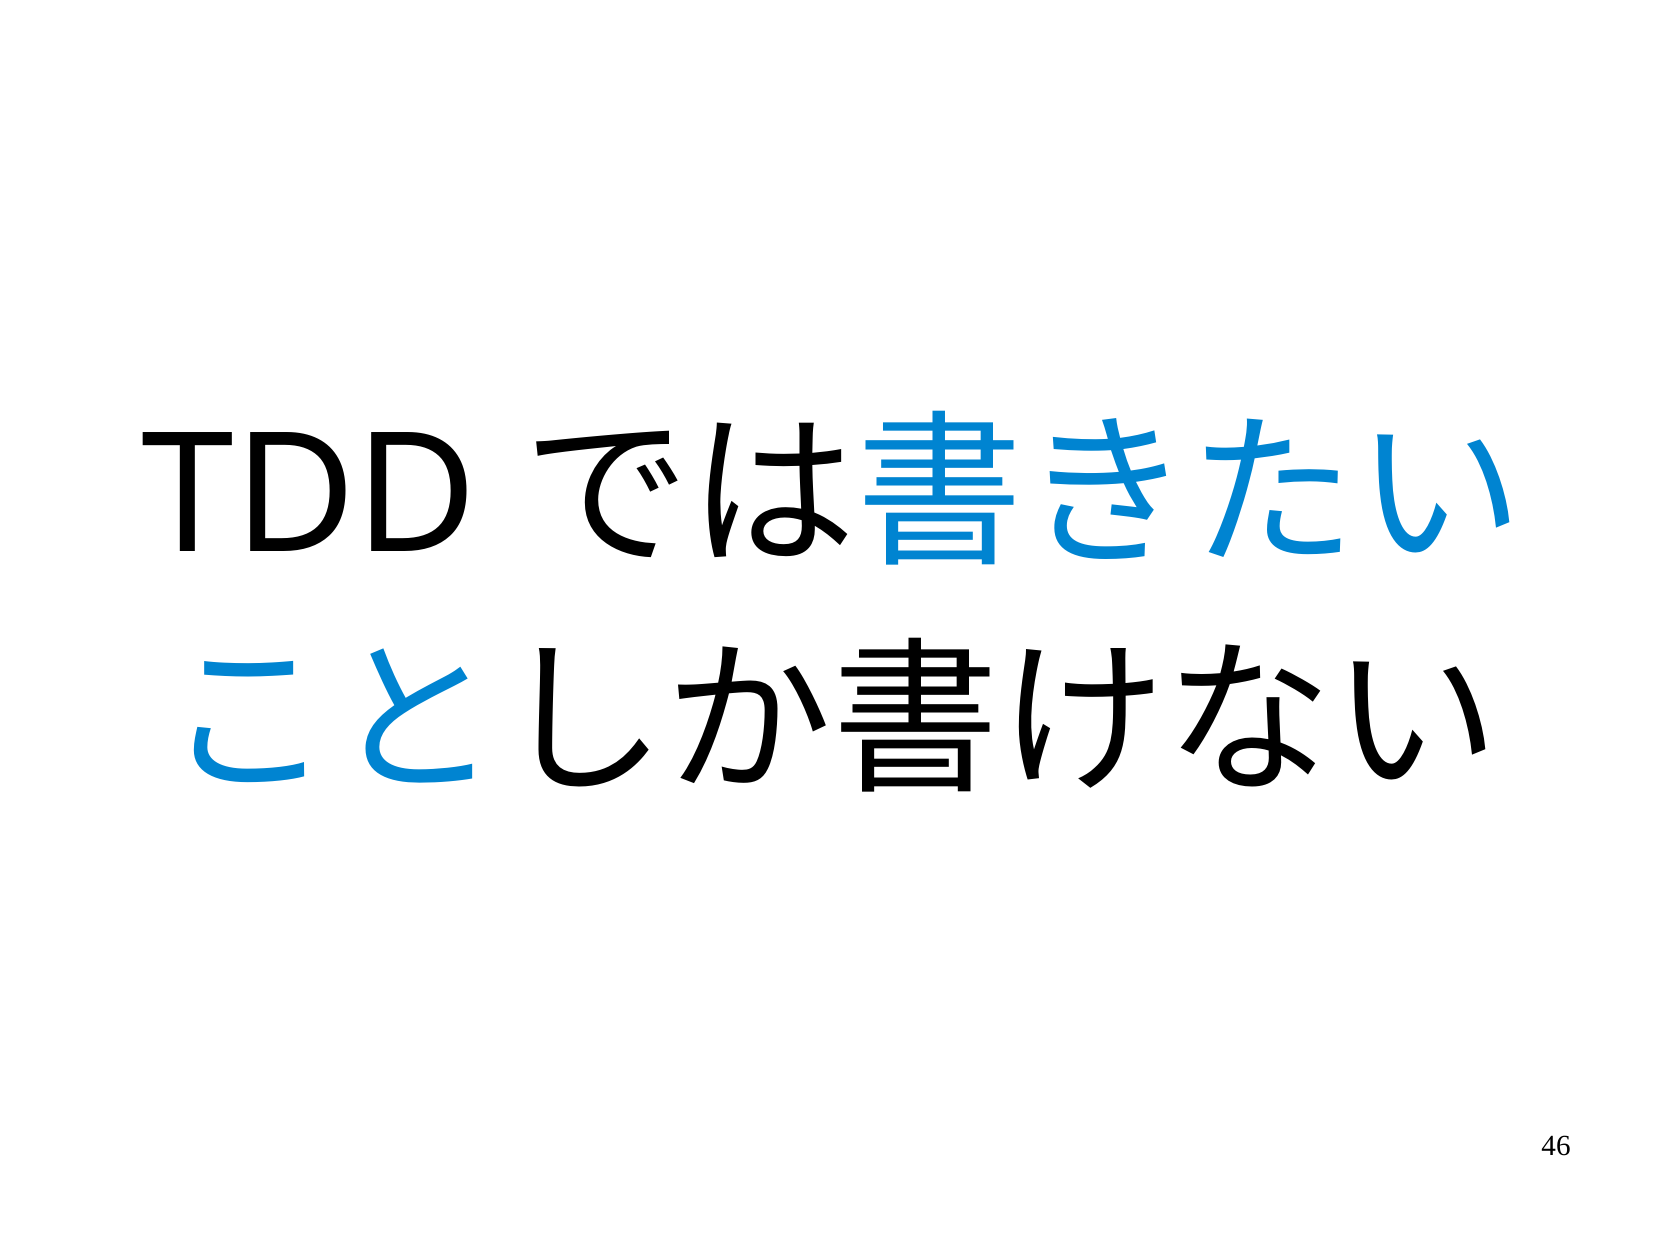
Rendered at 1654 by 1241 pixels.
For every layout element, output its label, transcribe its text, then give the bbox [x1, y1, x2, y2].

subtitle TDDでは書きたい ことしか書けない [88, 77, 1577, 1123]
